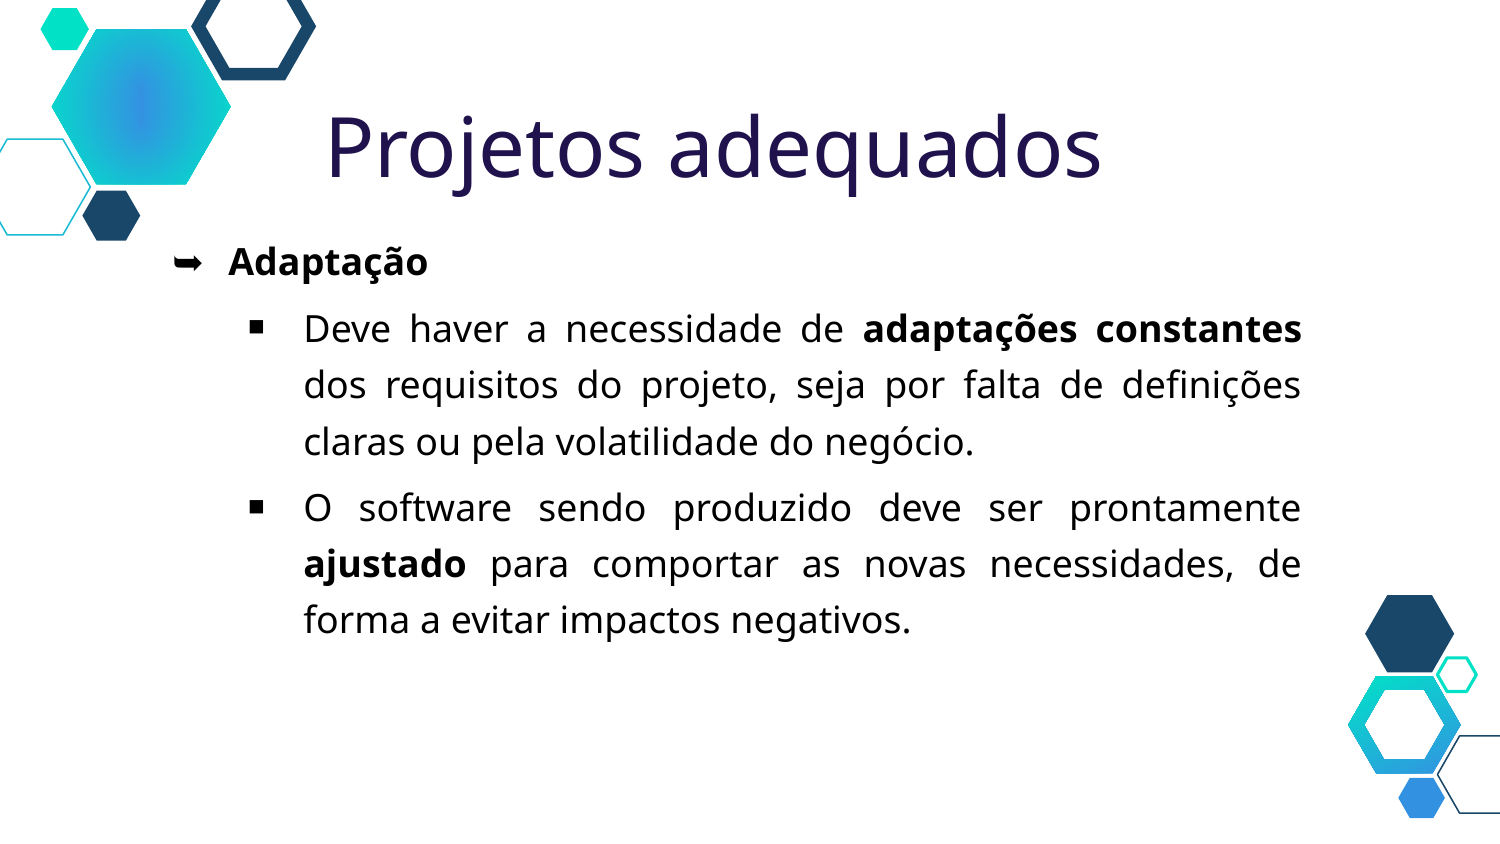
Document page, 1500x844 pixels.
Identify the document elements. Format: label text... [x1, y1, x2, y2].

title Projetos adequados [309, 103, 1121, 209]
list Adaptação Deve haver a necessidade de adaptações constantes dos requisitos do projeto, seja por falta de definições claras ou pela volatilidade do negócio. O software sendo produzido deve ser prontamente ajustado para comportar as novas necessidades, de forma a evitar impactos negativos. [138, 212, 1318, 750]
